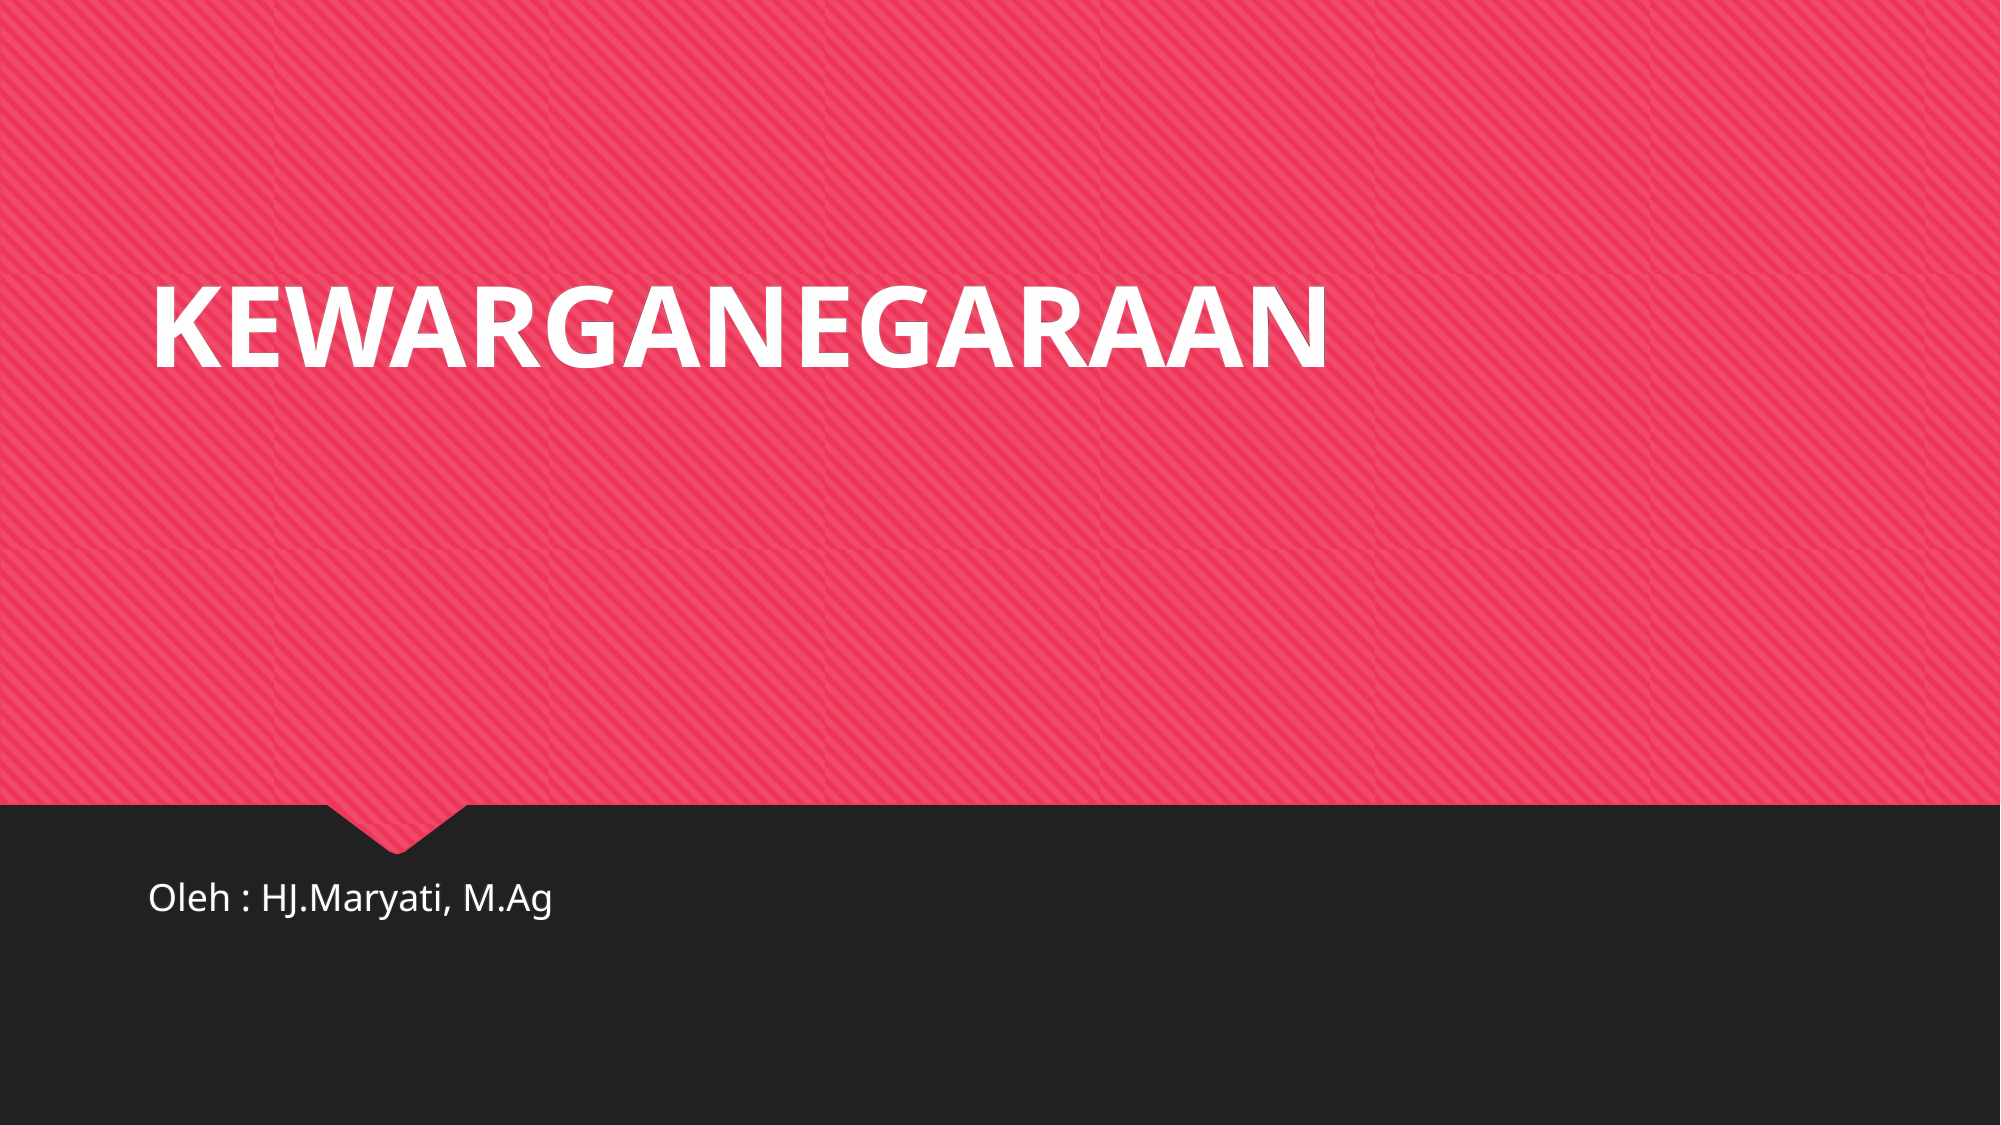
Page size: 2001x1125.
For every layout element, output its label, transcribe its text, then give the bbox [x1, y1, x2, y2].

subtitle Oleh : HJ.Maryati, M.Ag [132, 866, 1868, 938]
title KEWARGANEGARAAN [132, 237, 1877, 398]
